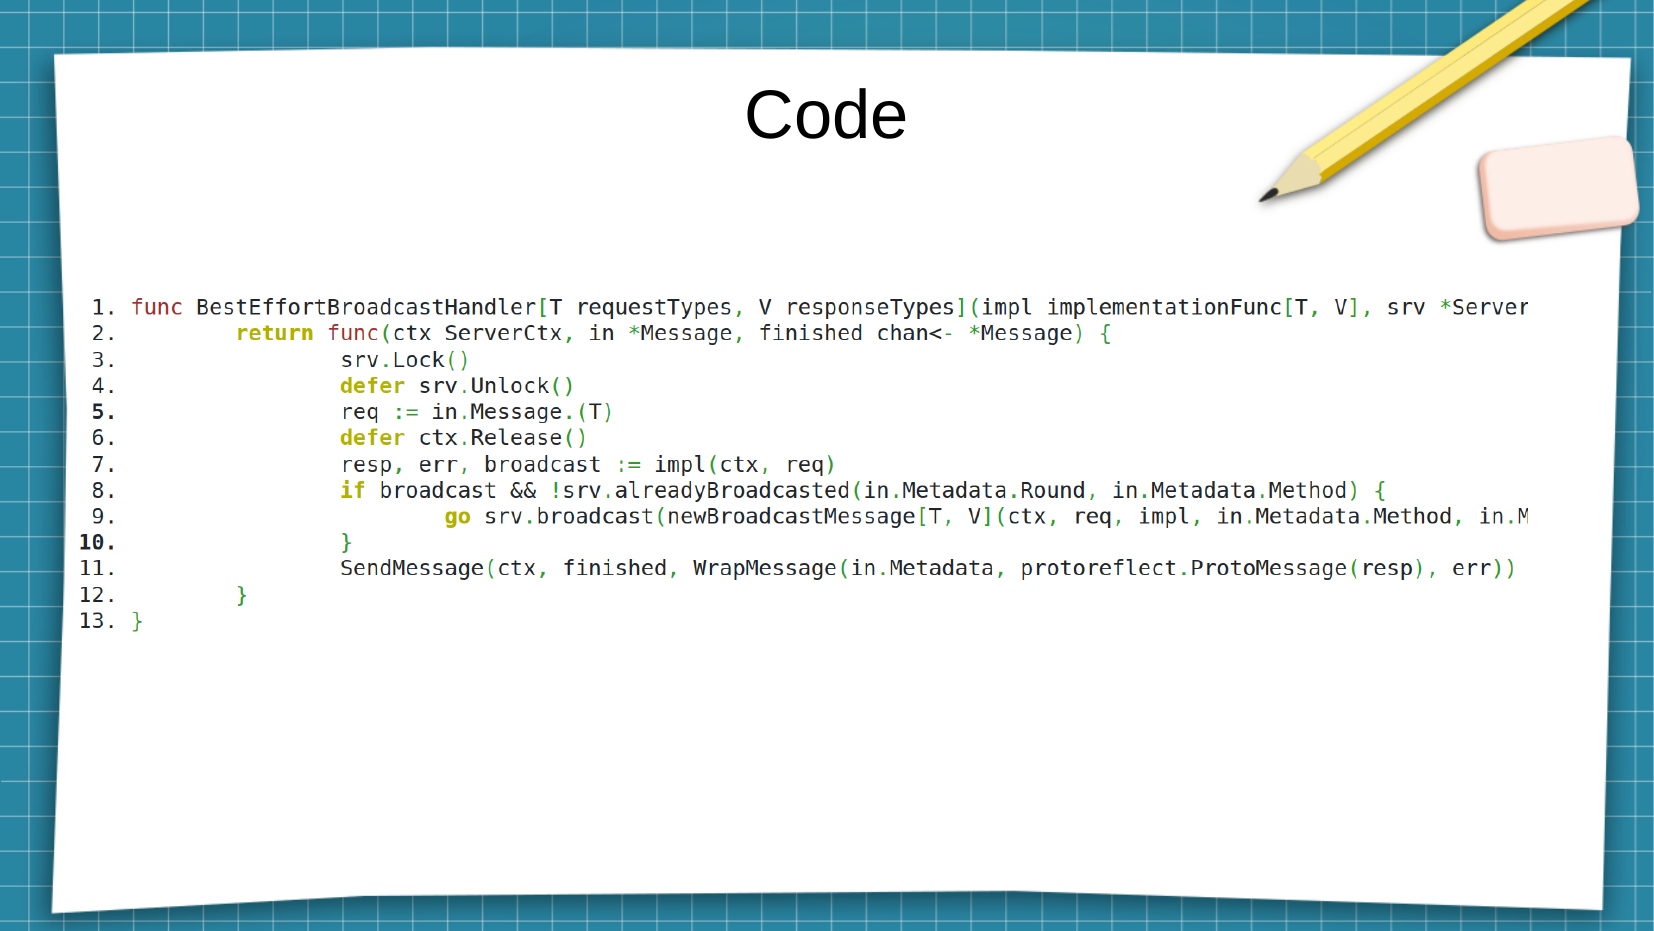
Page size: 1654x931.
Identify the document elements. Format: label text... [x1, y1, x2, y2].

title Code [82, 37, 1571, 193]
picture [0, 0, 1654, 931]
